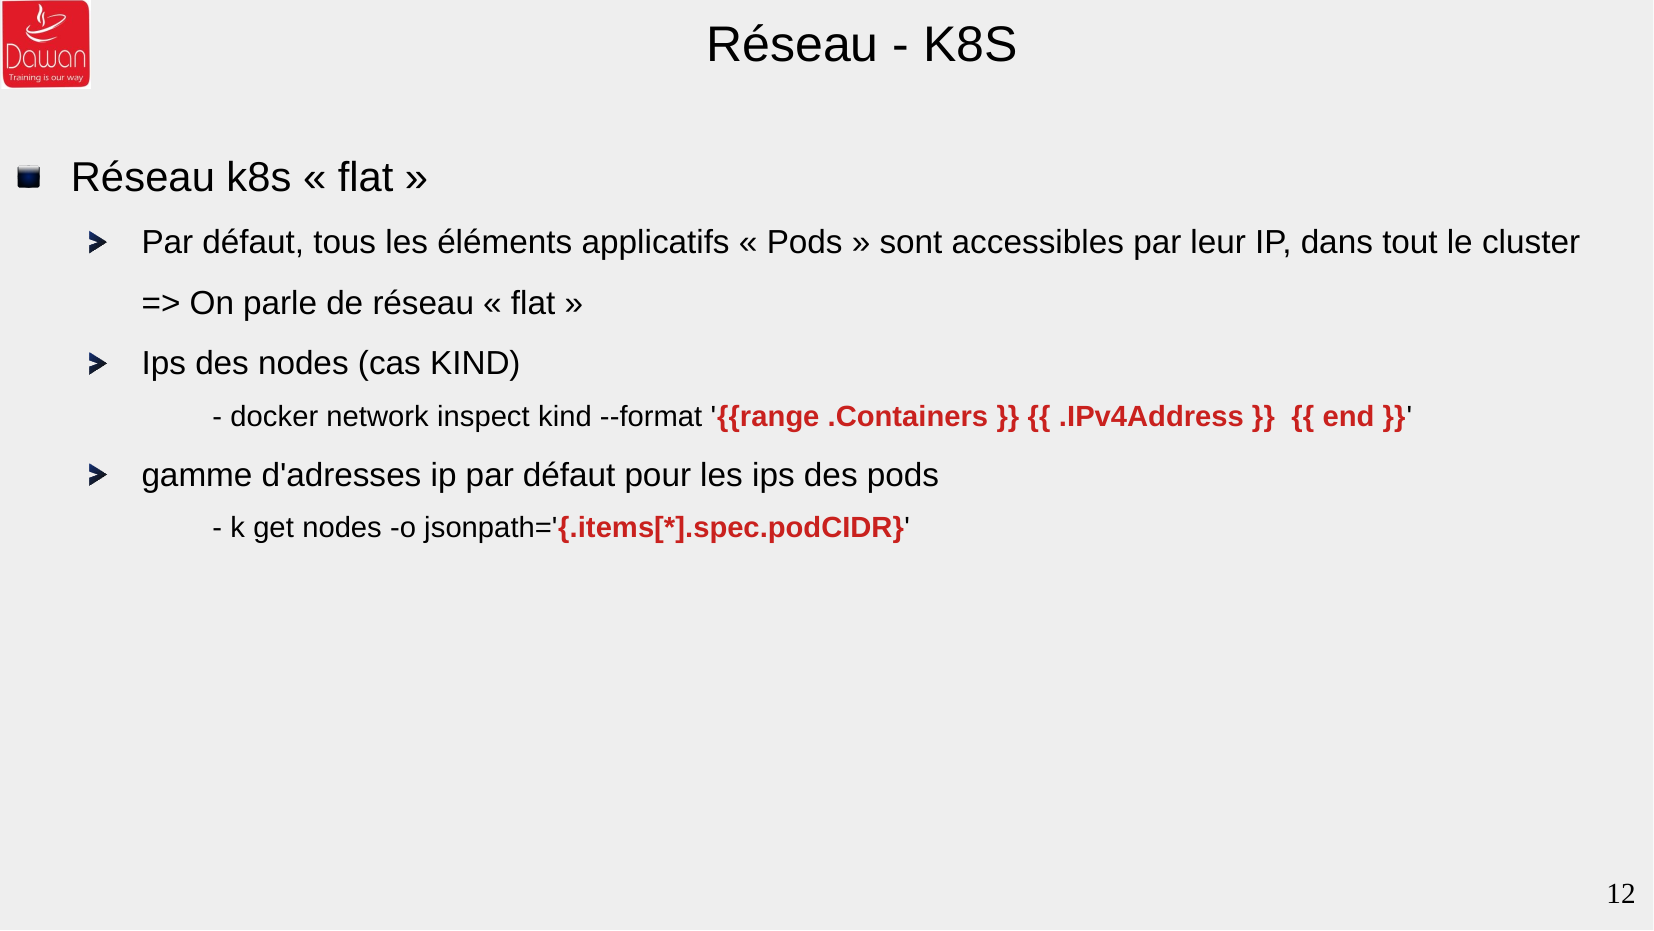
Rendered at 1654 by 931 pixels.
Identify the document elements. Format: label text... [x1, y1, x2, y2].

title Réseau - K8S [366, 0, 1287, 88]
picture [1, 0, 91, 88]
list Réseau k8s « flat » Par défaut, tous les éléments applicatifs « Pods » sont accessibles par leur IP, dans tout le cluster => On parle de réseau « flat » Ips des nodes (cas KIND) - docker network inspect kind --format '{{range .Containers }} {{ .IPv4Address }} {{ end }}' gamme d'adresses ip par défaut pour les ips des pods - k get nodes -o jsonpath='{.items[*].spec.podCIDR}' [0, 88, 1654, 886]
